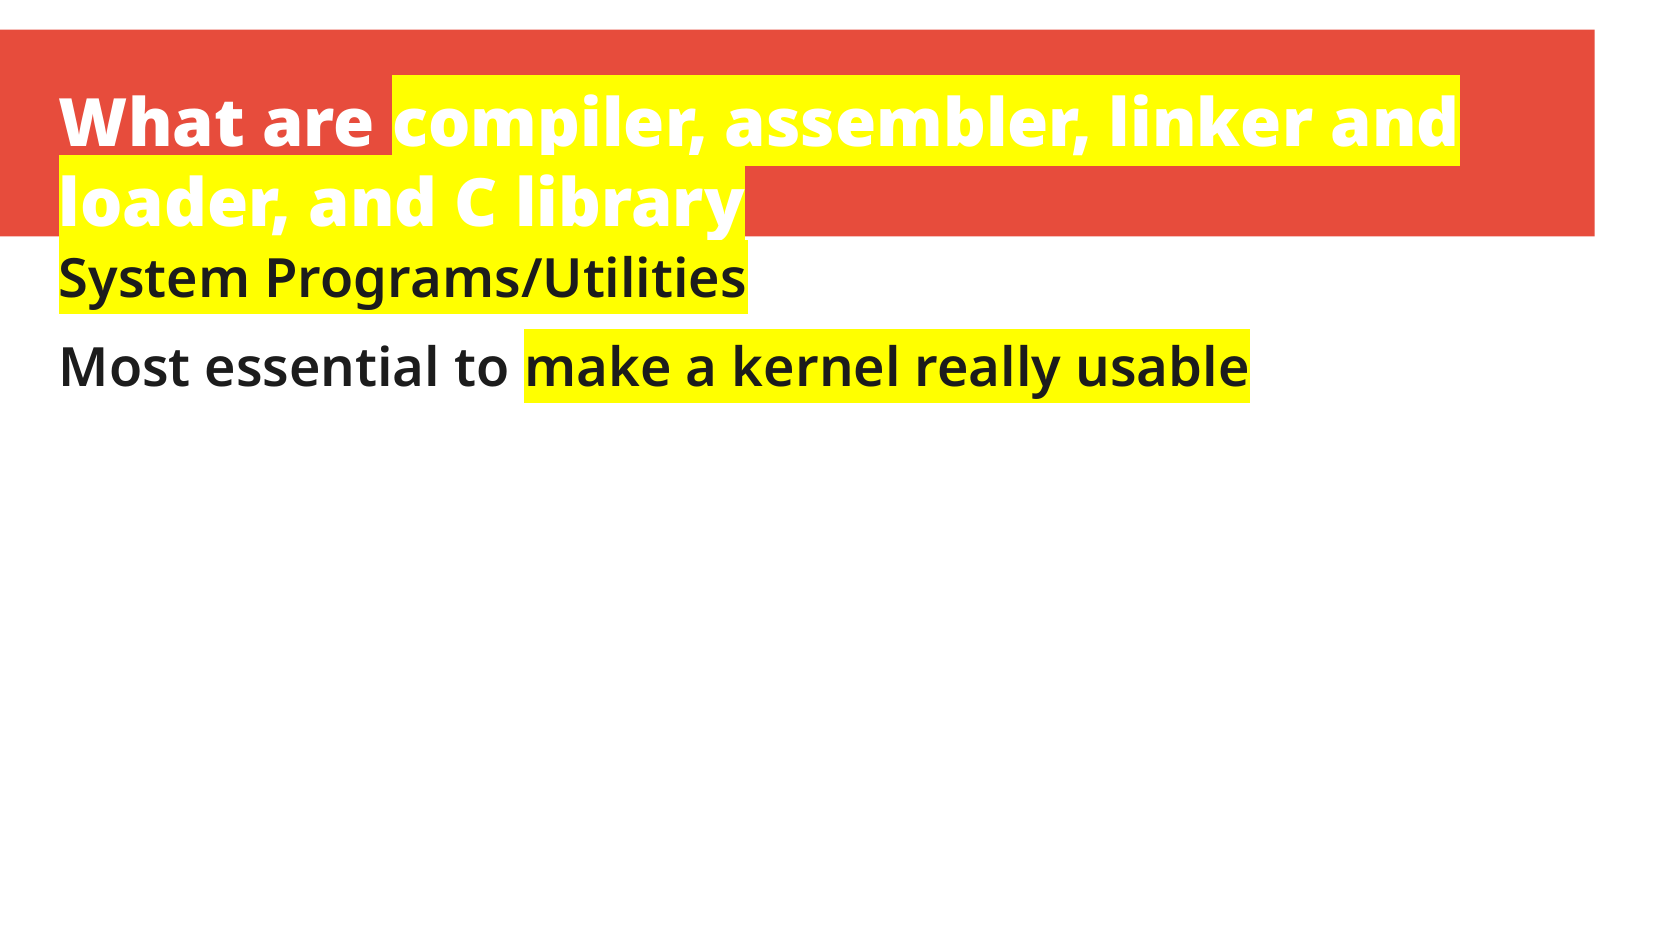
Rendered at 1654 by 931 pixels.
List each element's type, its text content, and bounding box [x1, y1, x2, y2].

title What are compiler, assembler, linker and loader, and C library [59, 79, 1595, 191]
list System Programs/Utilities Most essential to make a kernel really usable [59, 243, 1565, 820]
